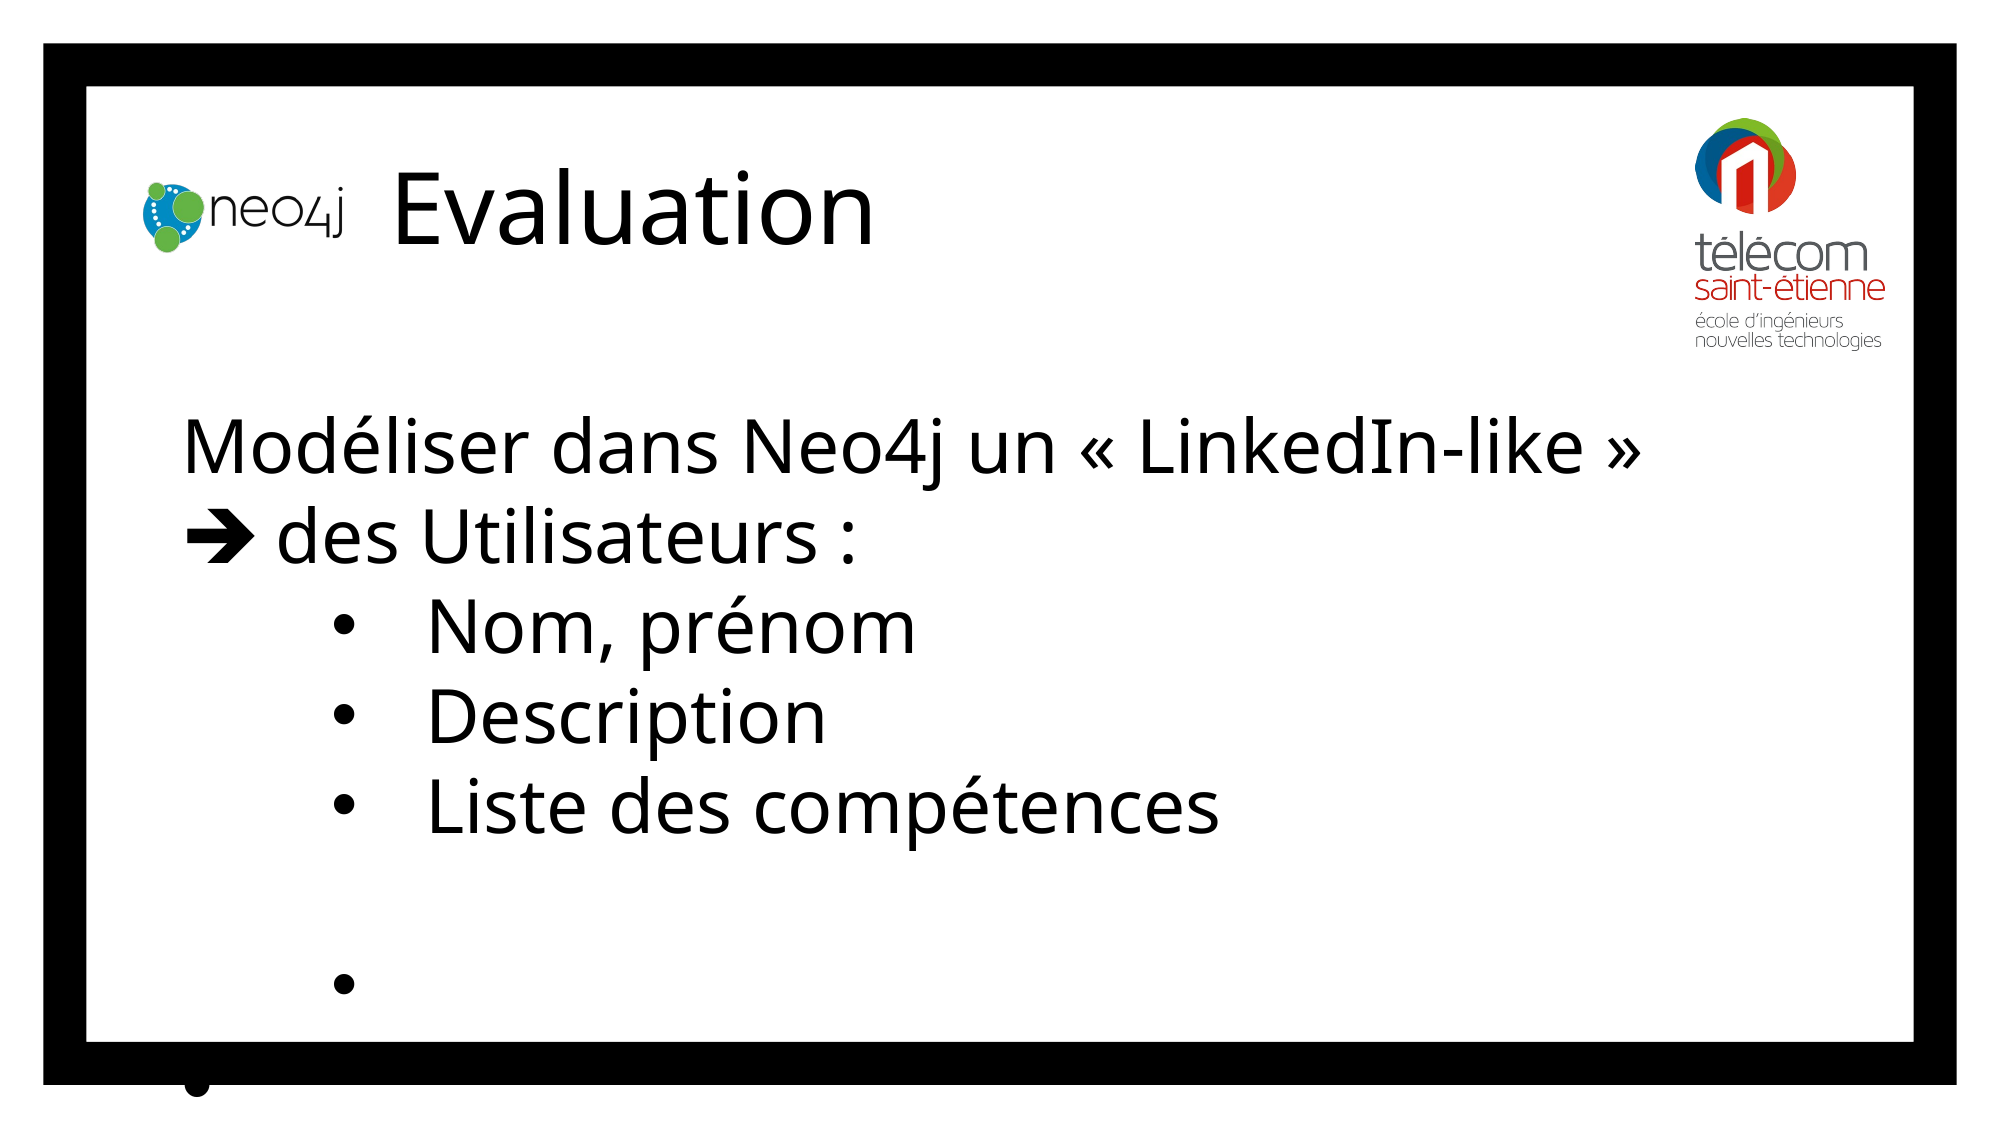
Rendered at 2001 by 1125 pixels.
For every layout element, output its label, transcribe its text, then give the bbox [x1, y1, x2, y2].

title Evaluation [369, 138, 1849, 304]
picture [1695, 118, 1885, 351]
picture [1715, 134, 1730, 138]
text_box Modéliser dans Neo4j un « LinkedIn-like »  des Utilisateurs : Nom, prénom Description Liste des compétences [166, 391, 1849, 1125]
picture [134, 160, 351, 274]
